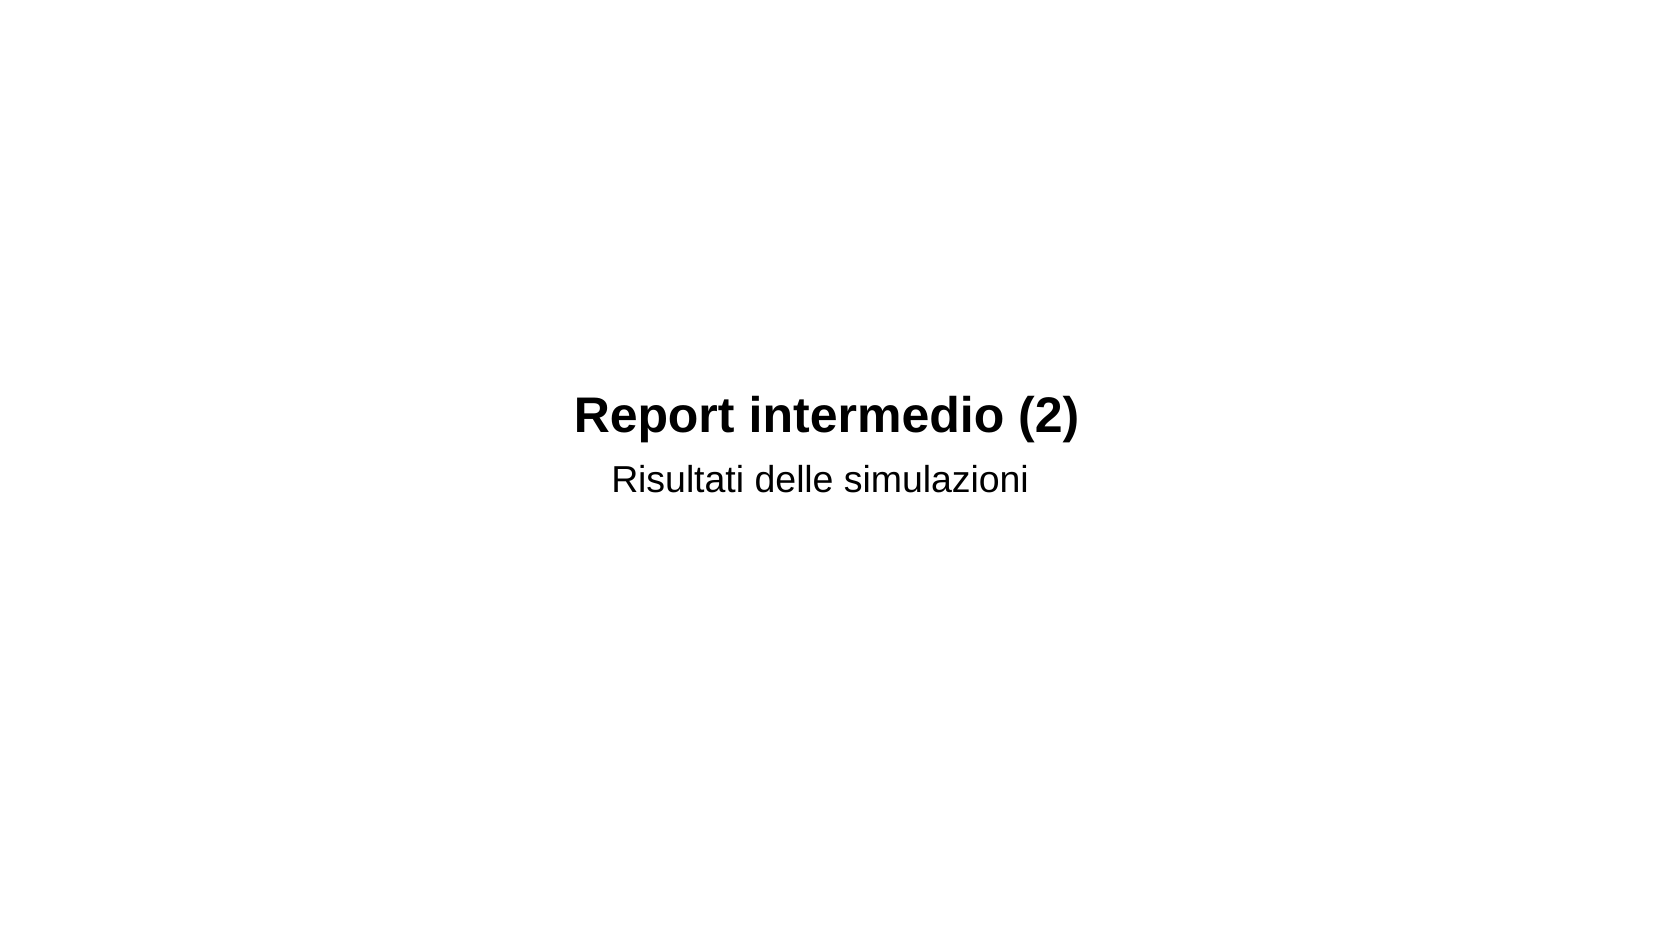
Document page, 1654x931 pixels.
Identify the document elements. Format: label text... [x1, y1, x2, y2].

text_box Report intermedio (2) [558, 380, 1095, 451]
text_box Risultati delle simulazioni [596, 451, 1057, 522]
